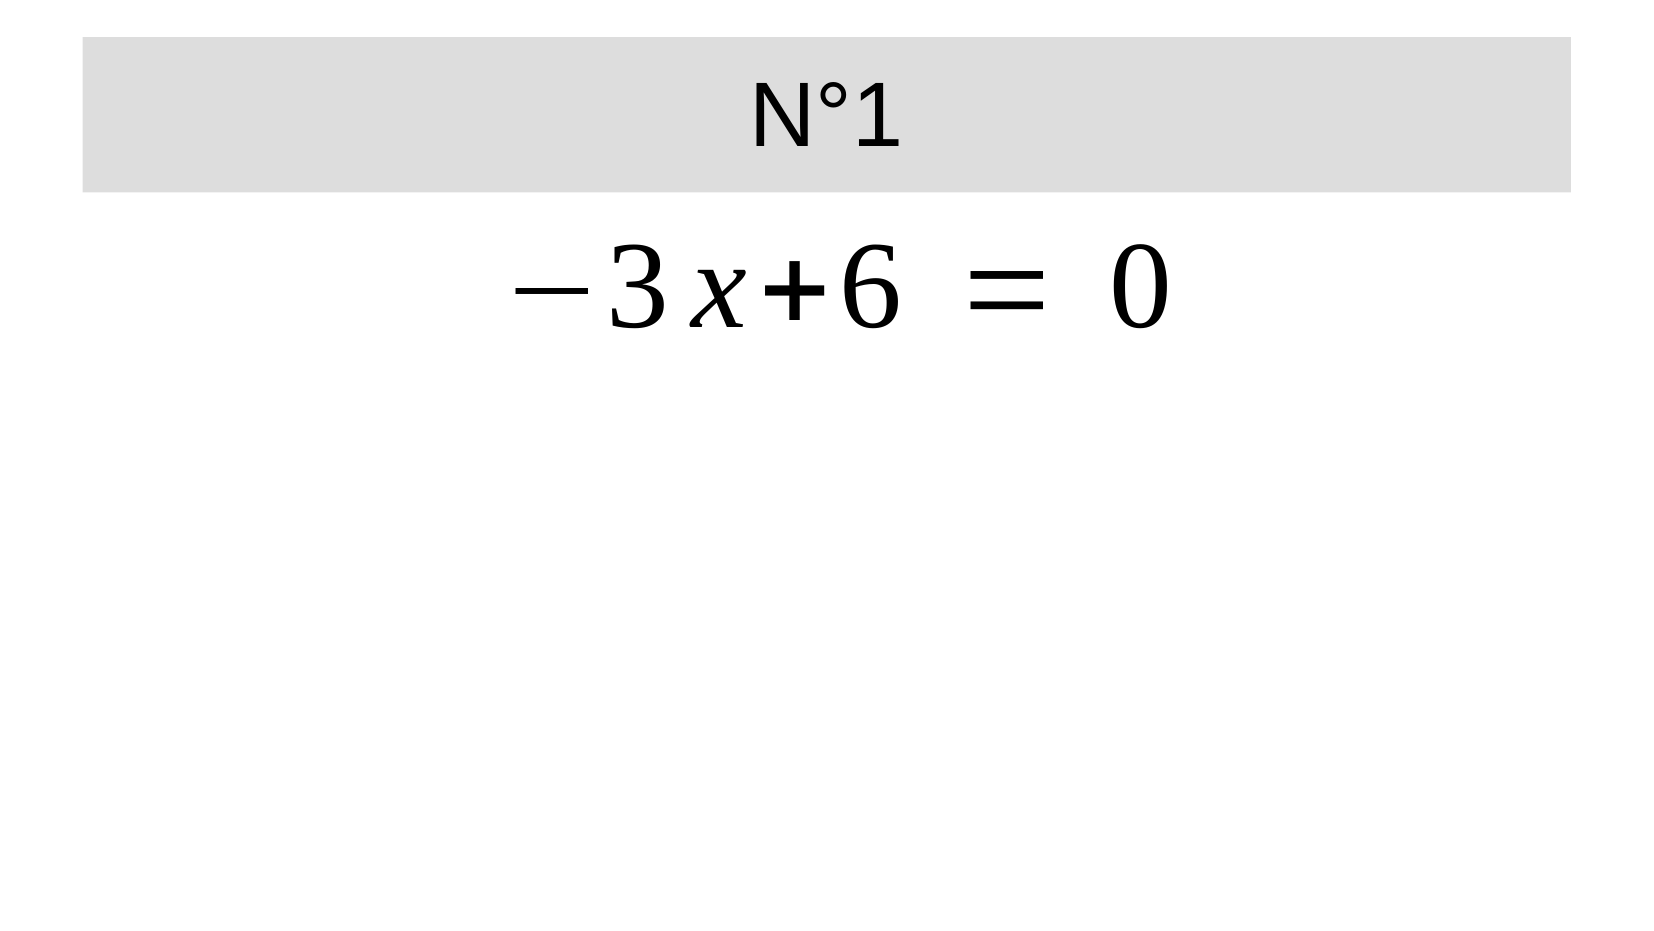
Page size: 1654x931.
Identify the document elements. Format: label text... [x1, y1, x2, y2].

title N°1 [82, 37, 1571, 193]
chart [496, 216, 1182, 355]
